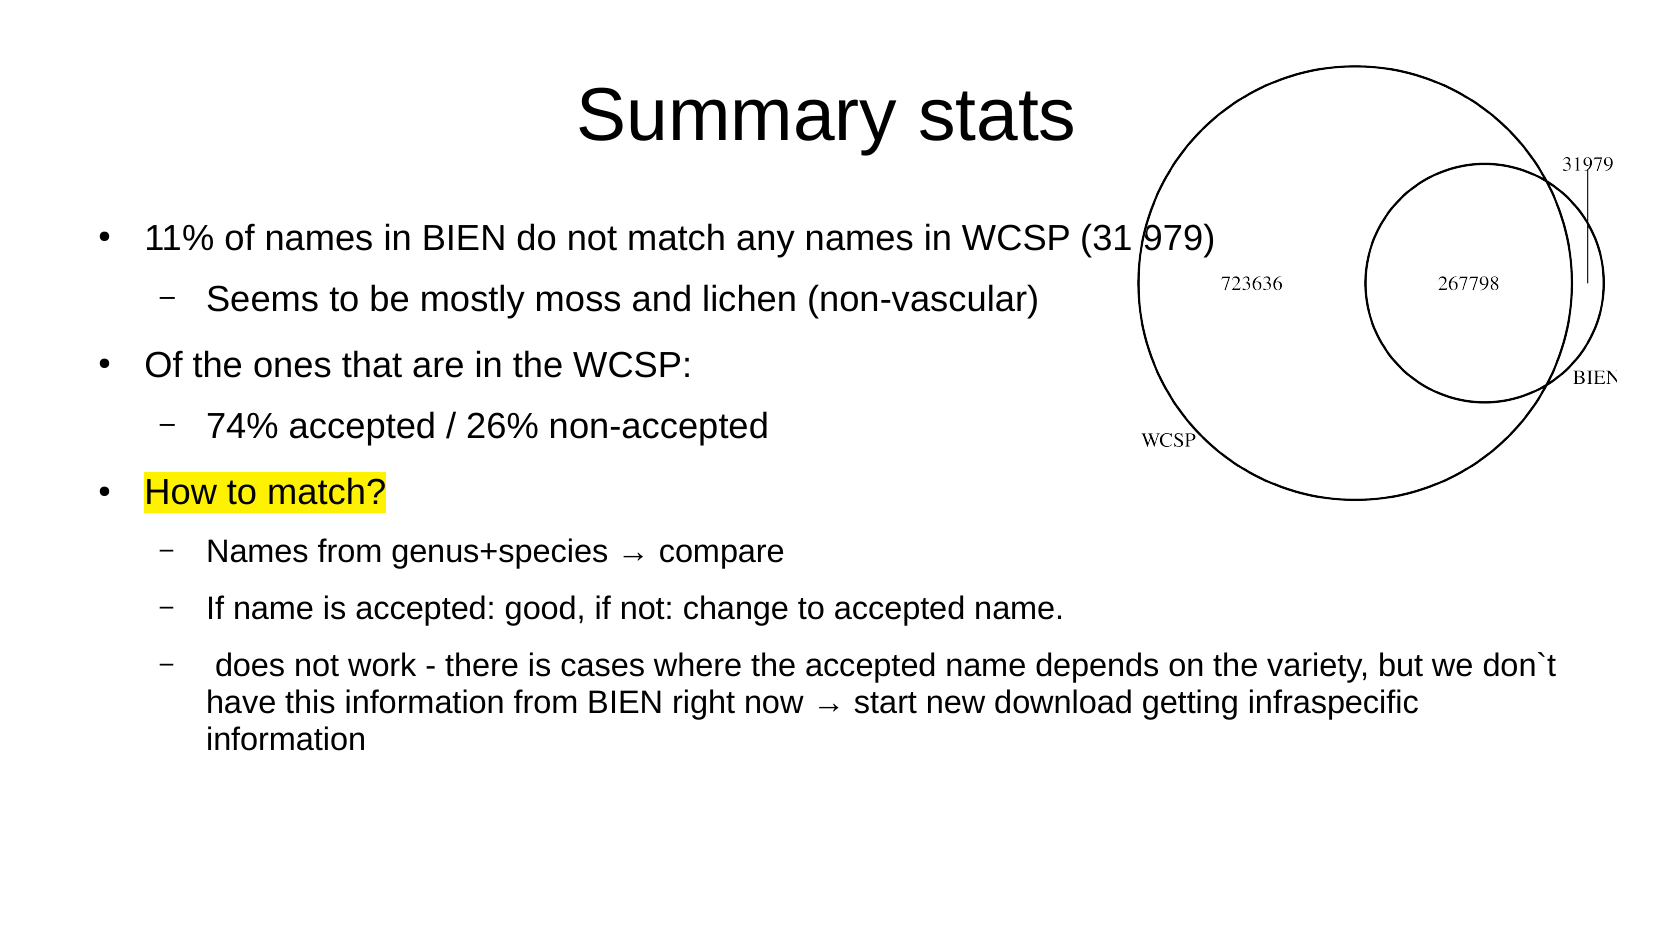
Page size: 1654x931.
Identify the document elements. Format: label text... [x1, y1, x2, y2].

picture [1125, 37, 1617, 529]
list 11% of names in BIEN do not match any names in WCSP (31 979) Seems to be mostly moss and lichen (non-vascular) Of the ones that are in the WCSP: 74% accepted / 26% non-accepted How to match? Names from genus+species → compare If name is accepted: good, if not: change to accepted name. does not work - there is cases where the accepted name depends on the variety, but we don`t have this information from BIEN right now → start new download getting infraspecific information [82, 217, 1571, 758]
title Summary stats [82, 37, 1125, 193]
